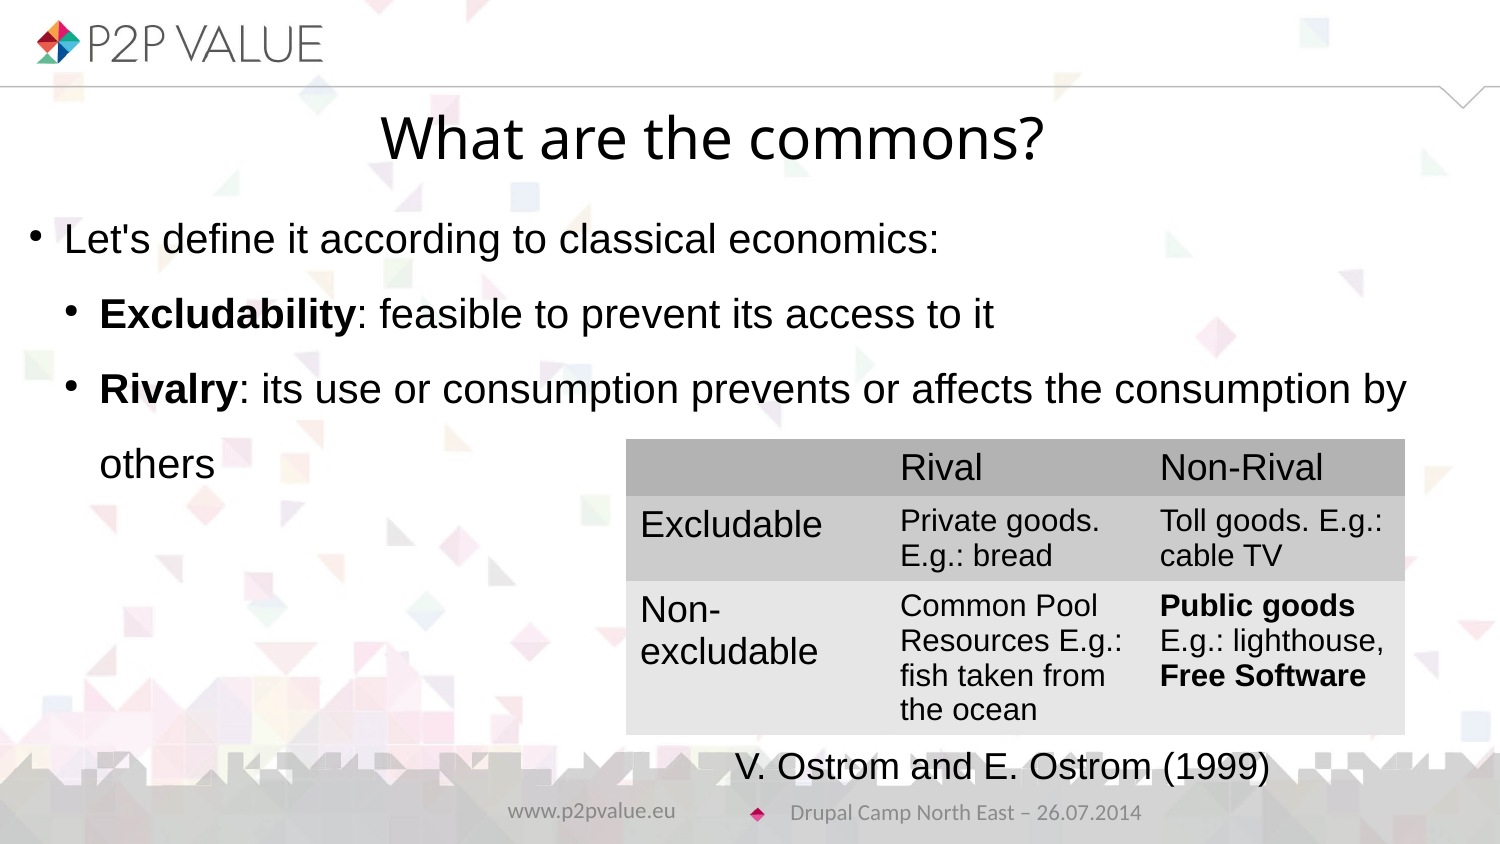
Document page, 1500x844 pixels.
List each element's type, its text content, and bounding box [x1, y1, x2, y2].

table_cell Non-excludable [626, 581, 885, 735]
table_cell Private goods. E.g.: bread [885, 496, 1145, 581]
text_box V. Ostrom and E. Ostrom (1999) [720, 738, 1351, 796]
picture [0, 0, 1500, 844]
title What are the commons? [60, 92, 1366, 180]
subtitle Let's define it according to classical economics: Excludability: feasible to prevent its access to it Rivalry: its use or consumption prevents or affects the consumption by others [15, 180, 1496, 736]
table_header Rival [885, 439, 1145, 496]
table_header Non-Rival [1145, 439, 1405, 496]
text_box www.p2pvalue.eu [501, 789, 720, 829]
table_cell Excludable [626, 496, 885, 581]
table_header [626, 439, 885, 496]
table_cell Toll goods. E.g.: cable TV [1145, 496, 1405, 581]
text_box Drupal Camp North East – 26.07.2014 [777, 788, 1470, 834]
table_cell Common Pool Resources E.g.: fish taken from the ocean [885, 581, 1145, 735]
table_cell Public goods E.g.: lighthouse, Free Software [1145, 581, 1405, 735]
